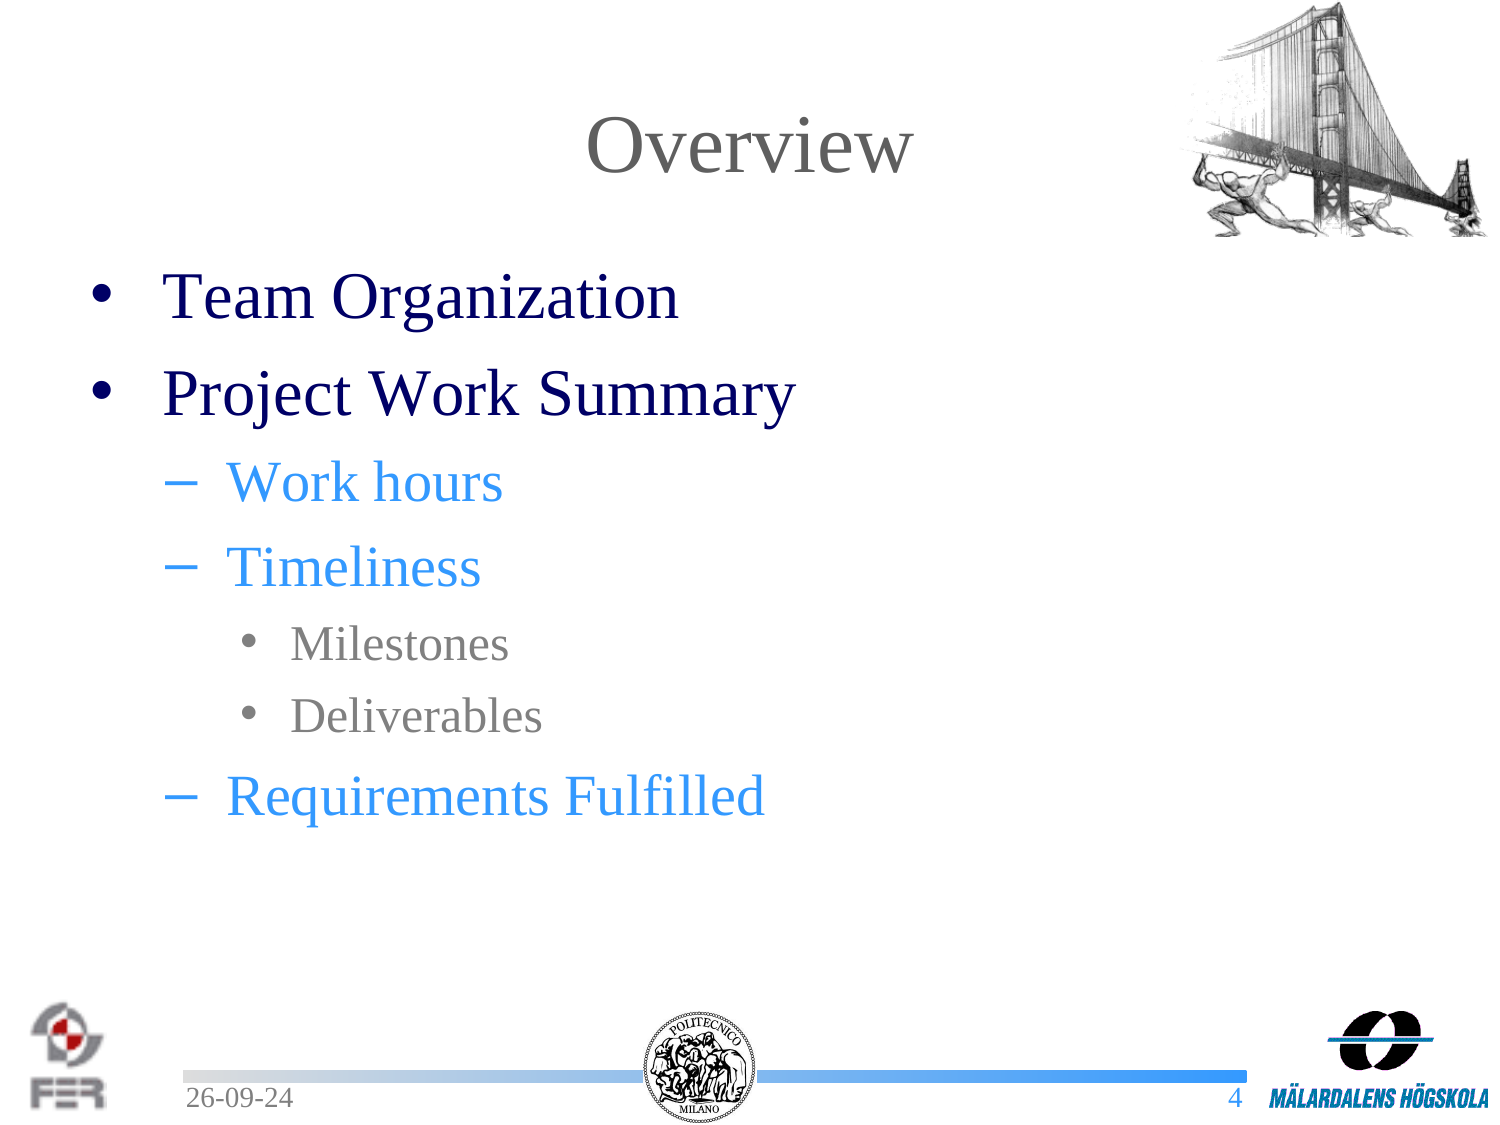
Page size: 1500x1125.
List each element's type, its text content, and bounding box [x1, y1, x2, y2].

picture [1269, 1011, 1488, 1108]
picture [1175, 0, 1488, 237]
text_box <numero> [1186, 1070, 1258, 1114]
list Team Organization Project Work Summary Work hours Timeliness Milestones Deliverables Requirements Fulfilled [75, 244, 1426, 988]
picture [29, 987, 107, 1125]
picture [643, 1011, 757, 1123]
title Overview [75, 45, 1175, 233]
picture [1454, 1091, 1459, 1108]
picture [1368, 1093, 1374, 1104]
picture [1435, 1096, 1441, 1104]
text_box 14-01-09 [171, 1070, 396, 1114]
